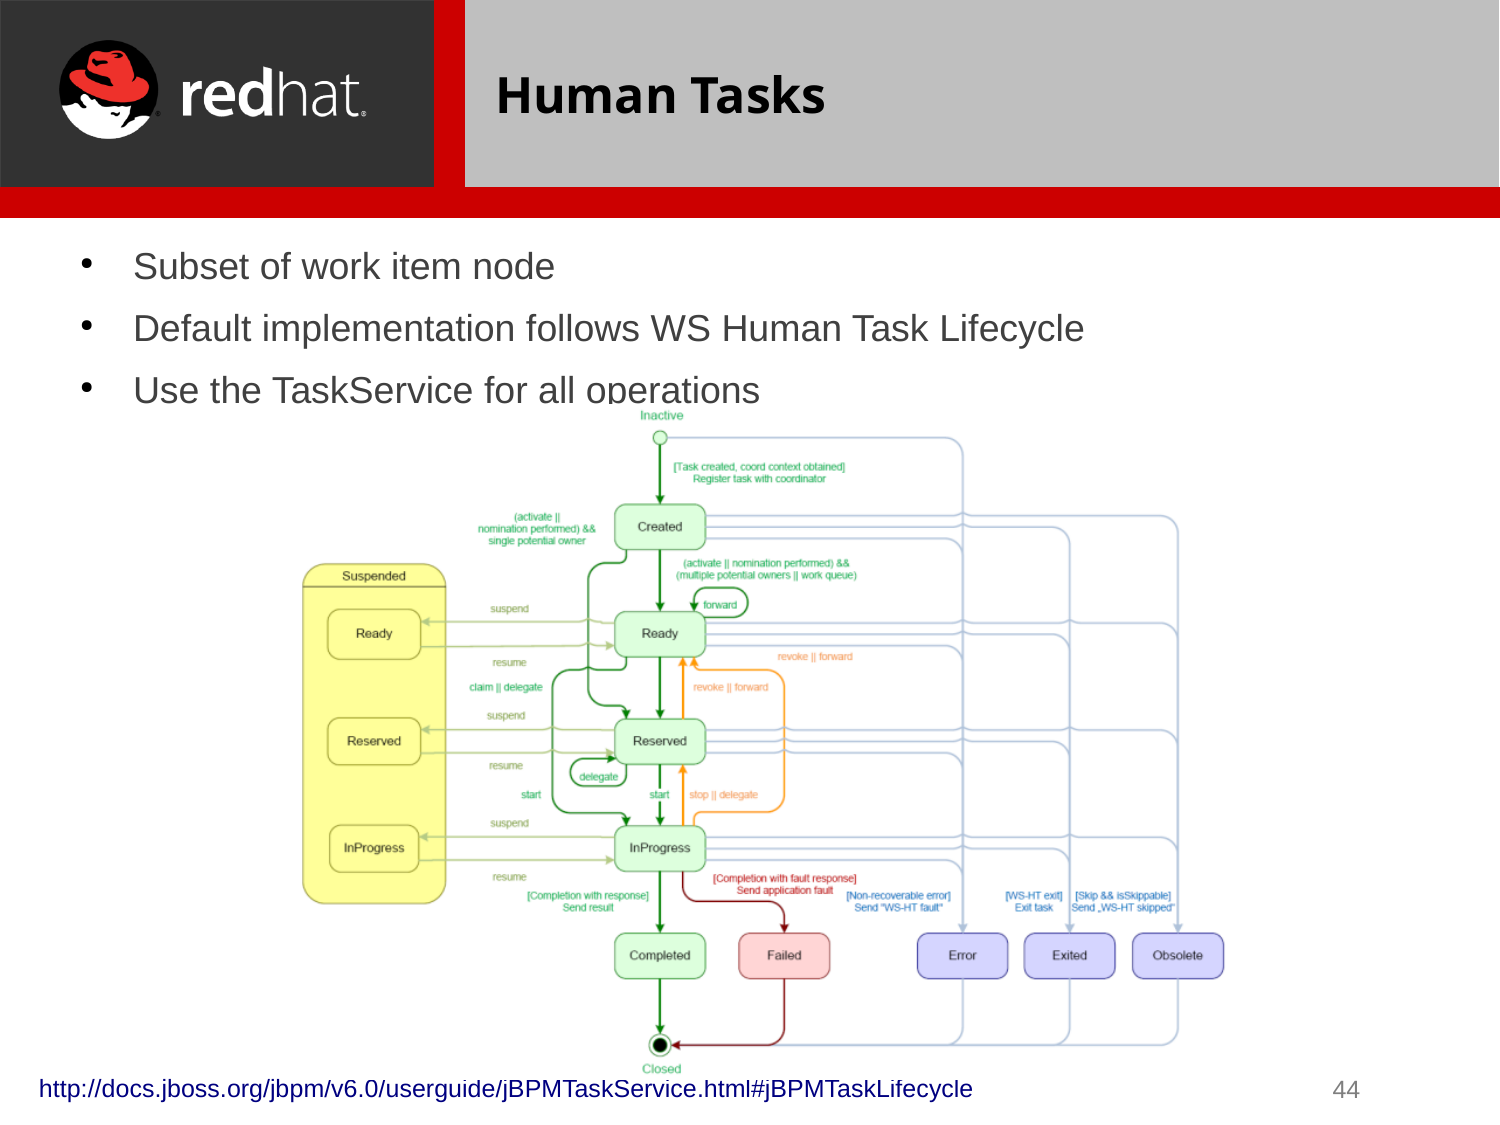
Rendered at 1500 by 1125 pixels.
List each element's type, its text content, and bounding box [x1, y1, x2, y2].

text_box http://docs.jboss.org/jbpm/v6.0/userguide/jBPMTaskService.html#jBPMTaskLifecycle [24, 1067, 1500, 1125]
picture [37, 37, 388, 143]
title Human Tasks [465, 0, 1500, 188]
list Subset of work item node Default implementation follows WS Human Task Lifecycle Use the TaskService for all operations [52, 172, 1447, 971]
picture [294, 404, 1229, 1081]
